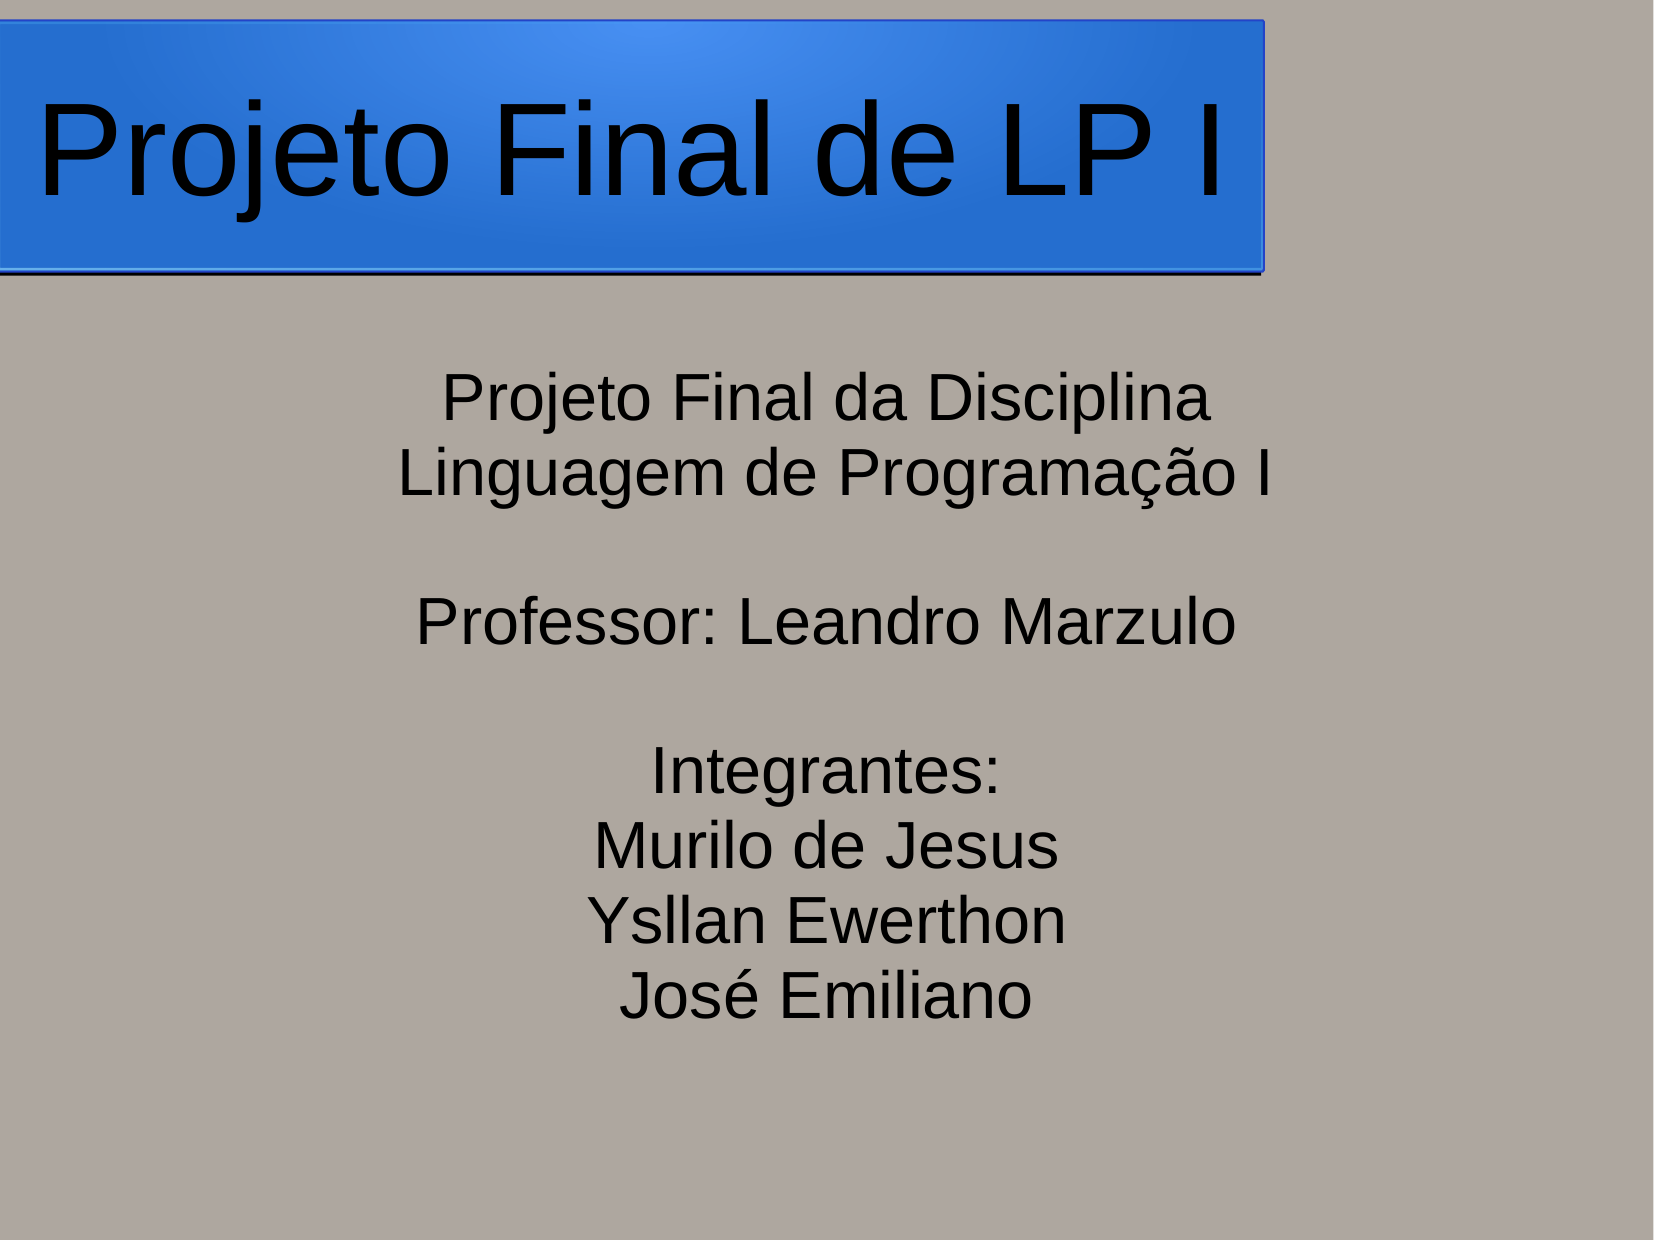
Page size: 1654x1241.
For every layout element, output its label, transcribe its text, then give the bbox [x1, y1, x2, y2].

title Projeto Final de LP I [35, 47, 1264, 252]
subtitle Projeto Final da Disciplina Linguagem de Programação I Professor: Leandro Marzulo Integrantes: Murilo de Jesus Ysllan Ewerthon José Emiliano [82, 210, 1571, 1108]
